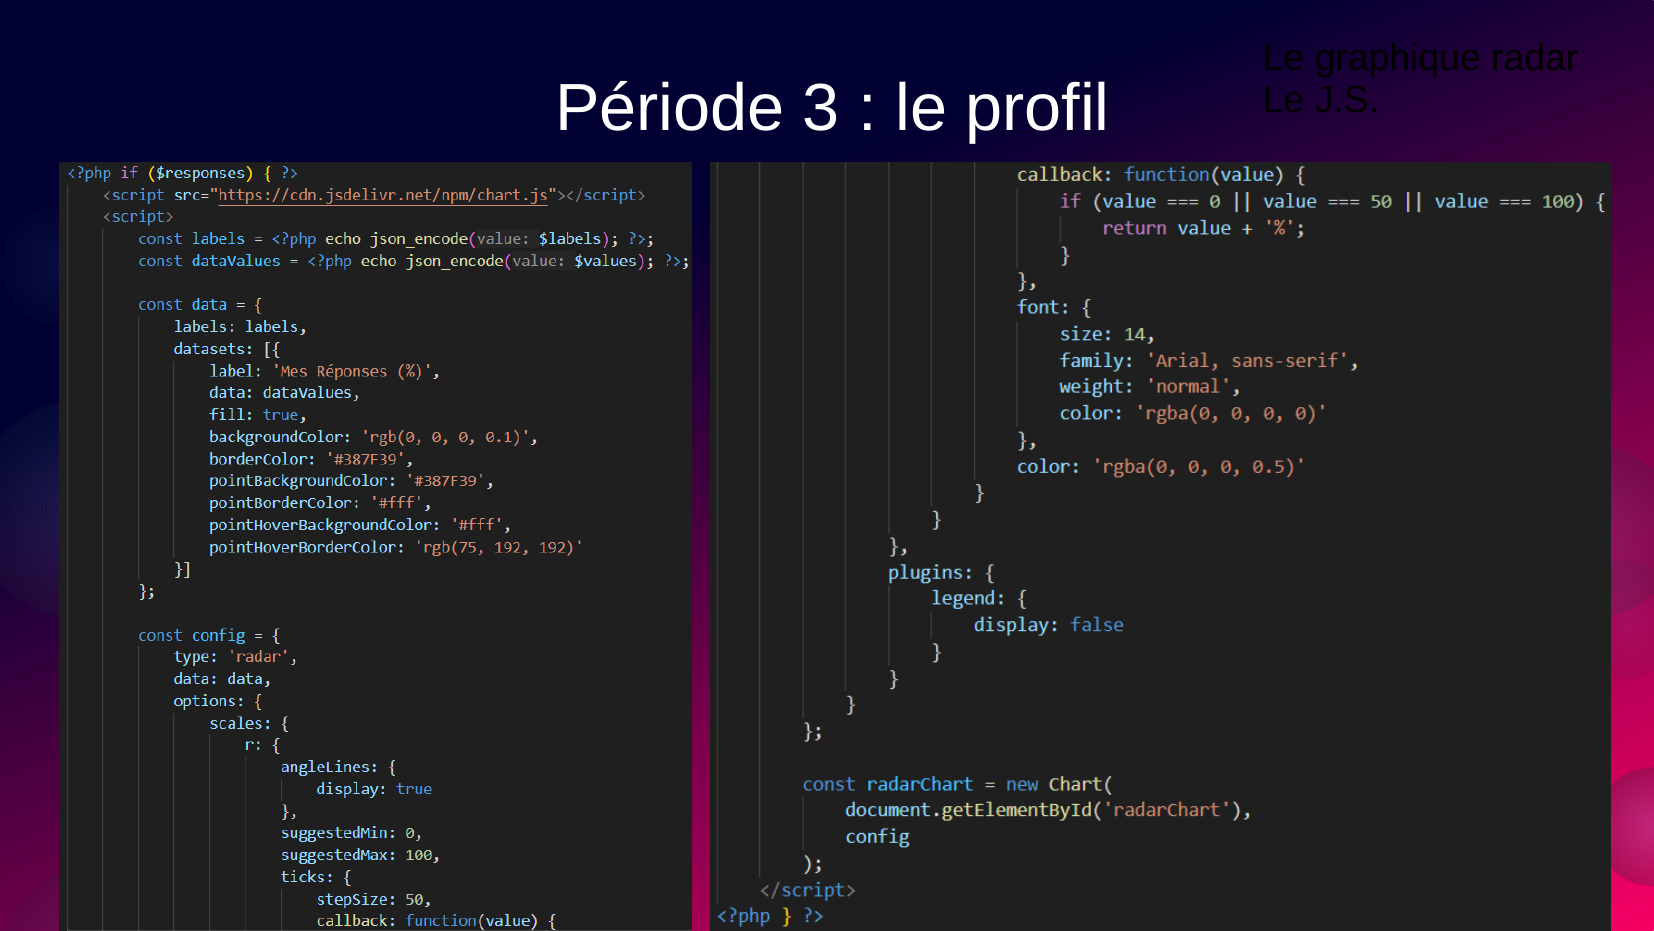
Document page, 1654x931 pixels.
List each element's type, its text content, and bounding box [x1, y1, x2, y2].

picture [710, 162, 1611, 931]
picture [59, 162, 692, 931]
title Période 3 : le profil [88, 29, 1577, 185]
text_box Le graphique radar Le J.S. [1247, 29, 1595, 129]
